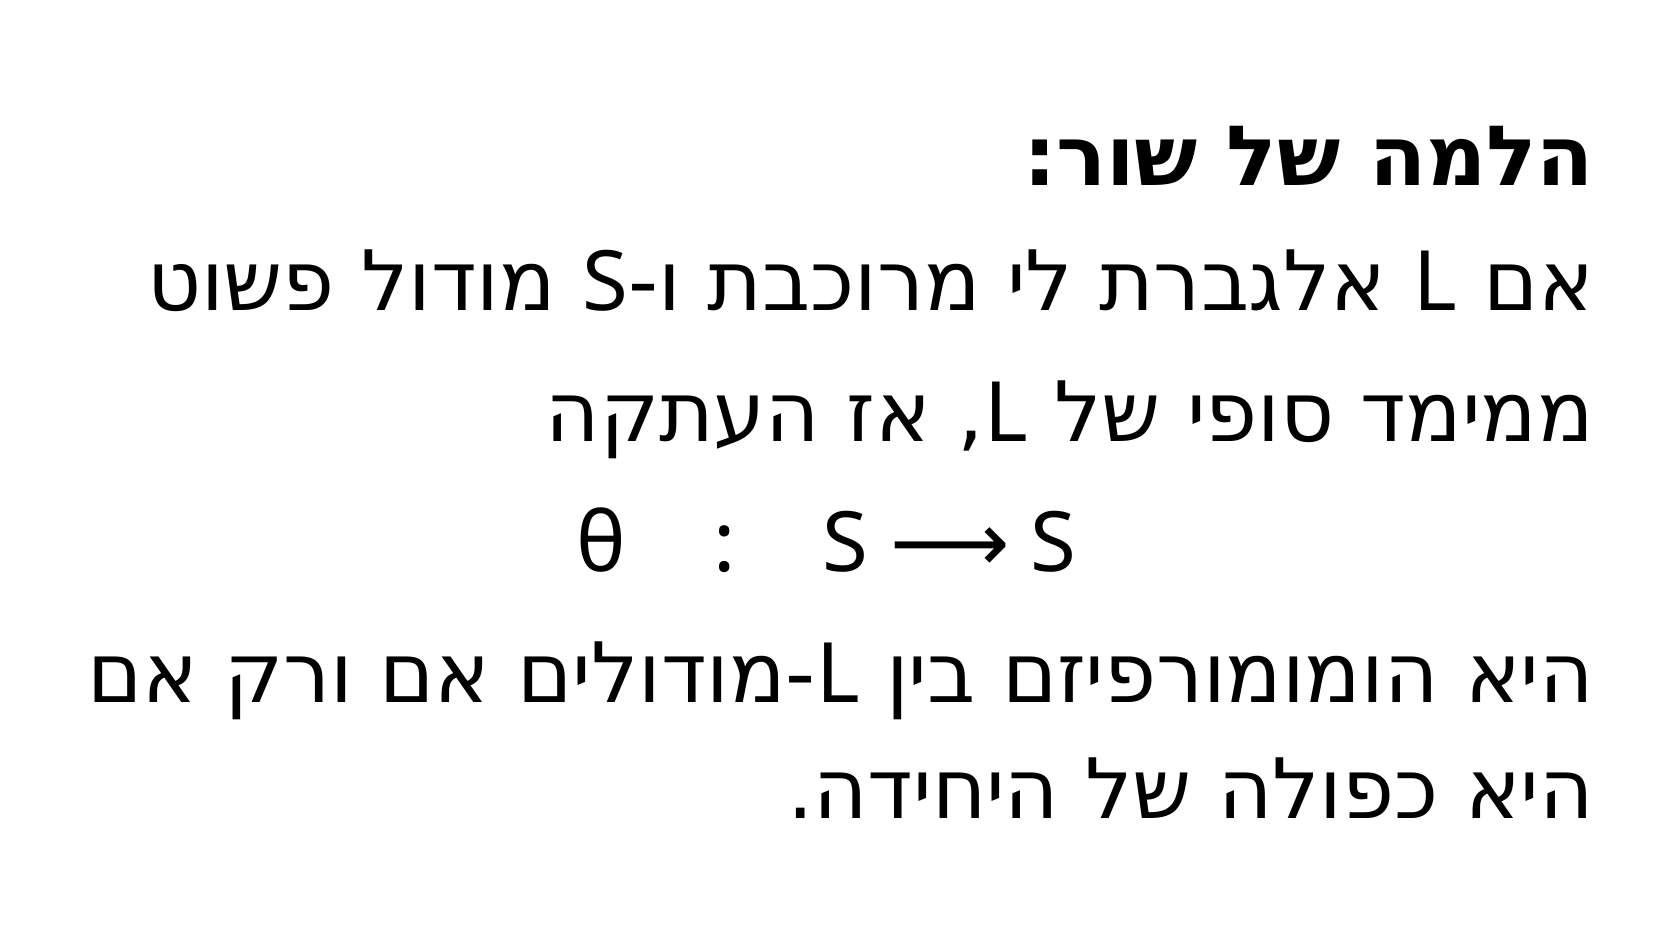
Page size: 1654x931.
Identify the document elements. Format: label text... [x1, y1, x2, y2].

subtitle הלמה של שור: אם L אלגברת לי מרוכבת ו-S מודול פשוט ממימד סופי של L, אז העתקה θ : S ⟶ S היא הומומורפיזם בין L-מודולים אם ורק אם היא כפולה של היחידה. [59, 45, 1595, 886]
